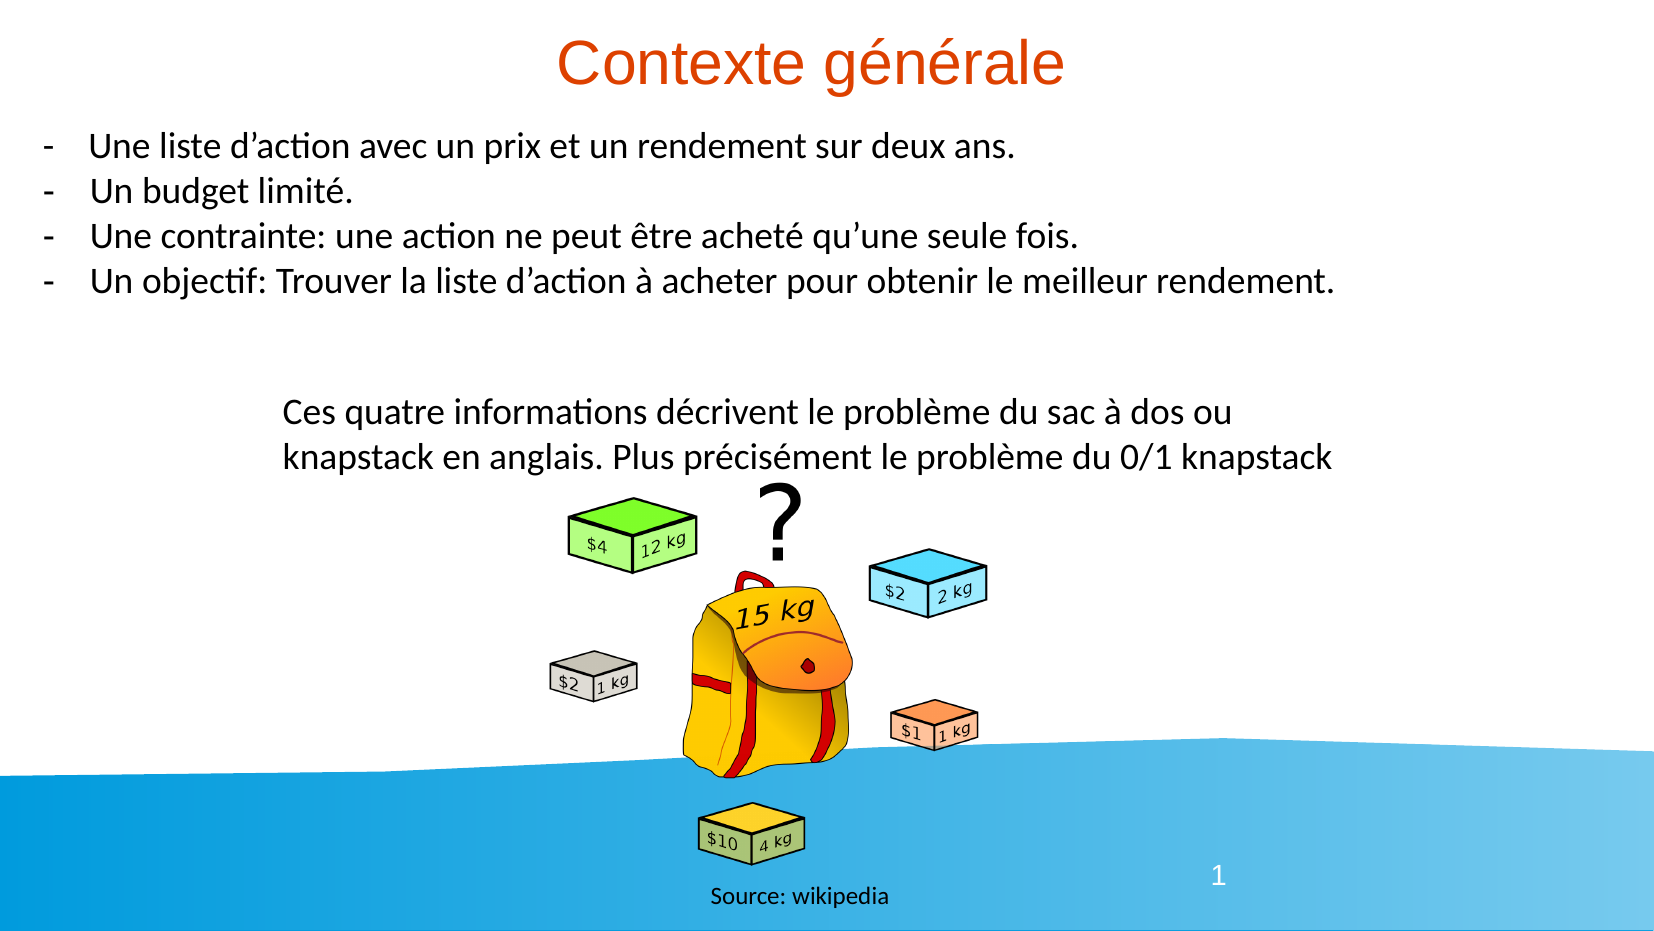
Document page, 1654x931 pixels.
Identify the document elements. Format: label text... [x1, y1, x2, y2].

text_box Contexte générale [0, 21, 1625, 97]
text_box Ces quatre informations décrivent le problème du sac à dos ou knapstack en anglais. Plus précisément le problème du 0/1 knapstack [267, 379, 1357, 486]
picture [538, 474, 997, 873]
text_box Source: wikipedia [695, 872, 907, 918]
text_box - Une liste d’action avec un prix et un rendement sur deux ans. Un budget limité. Une contrainte: une action ne peut être acheté qu’une seule fois. Un objectif: Trouver la liste d’action à acheter pour obtenir le meilleur rendement. [27, 113, 1475, 311]
